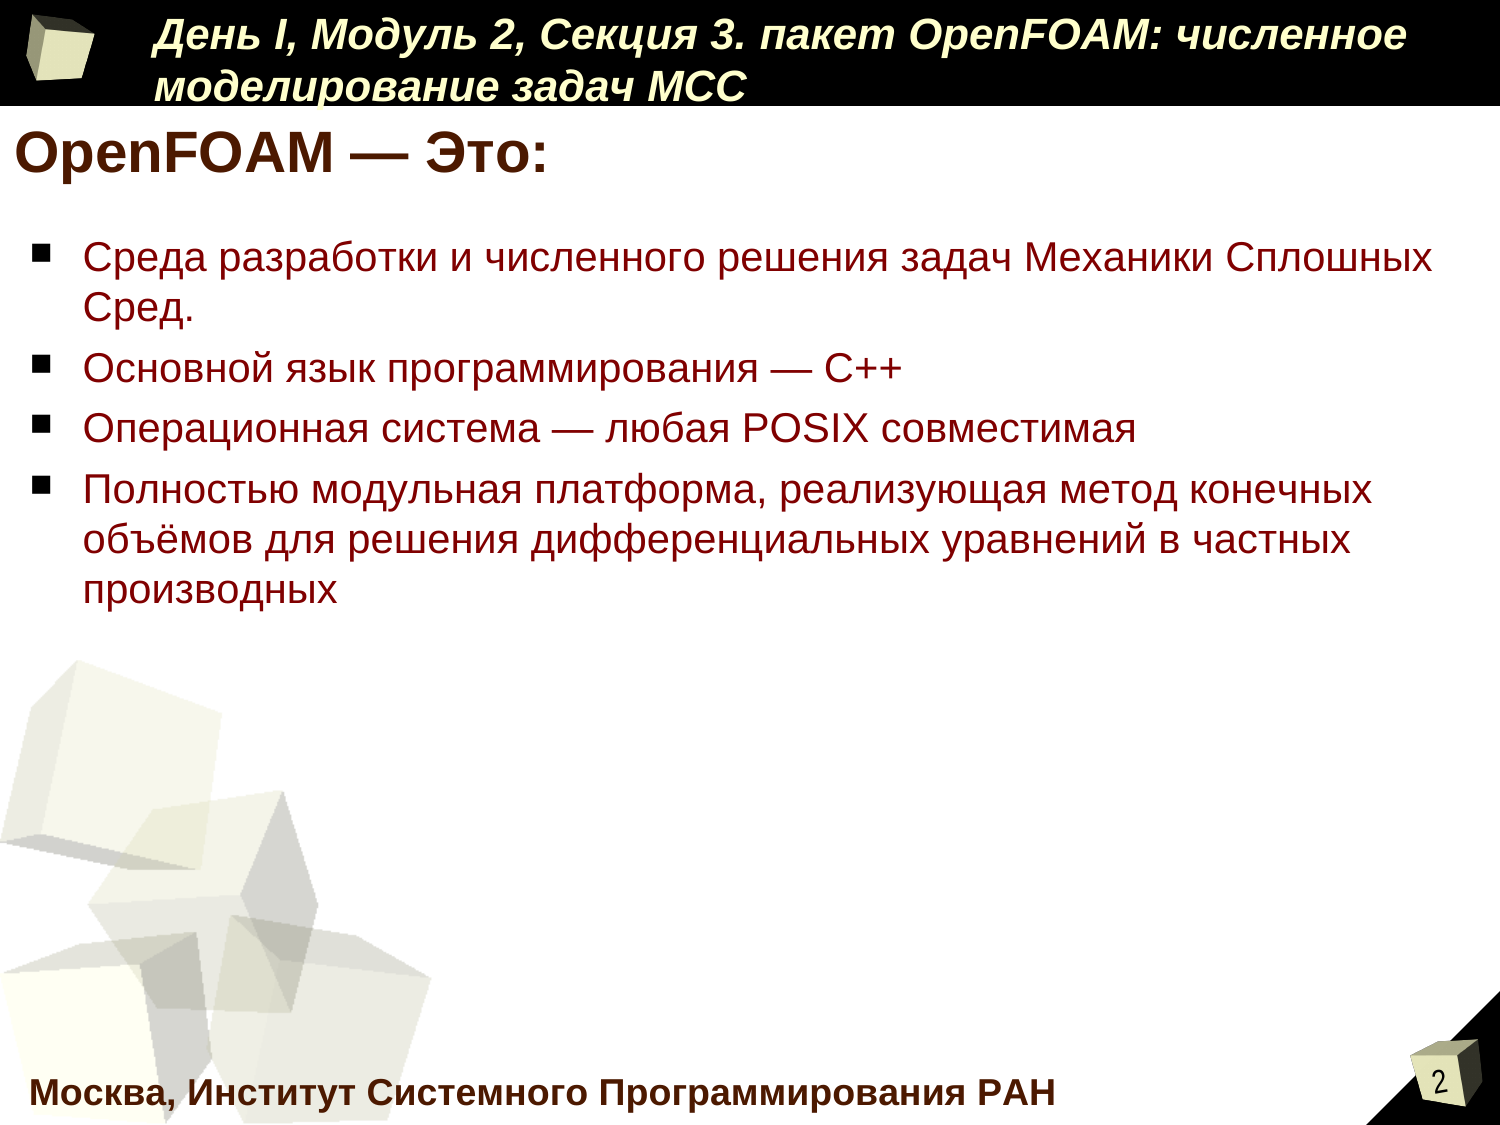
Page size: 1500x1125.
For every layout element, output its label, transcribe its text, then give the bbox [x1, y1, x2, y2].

text_box OpenFOAM — Это: [0, 106, 1500, 192]
text_box Среда разработки и численного решения задач Механики Сплошных Сред. Основной язык программирования — C++ Операционная система — любая POSIX совместимая Полностью модульная платформа, реализующая метод конечных объёмов для решения дифференциальных уравнений в частных производных [11, 230, 1489, 612]
picture [0, 659, 433, 1125]
picture [423, 1088, 433, 1102]
